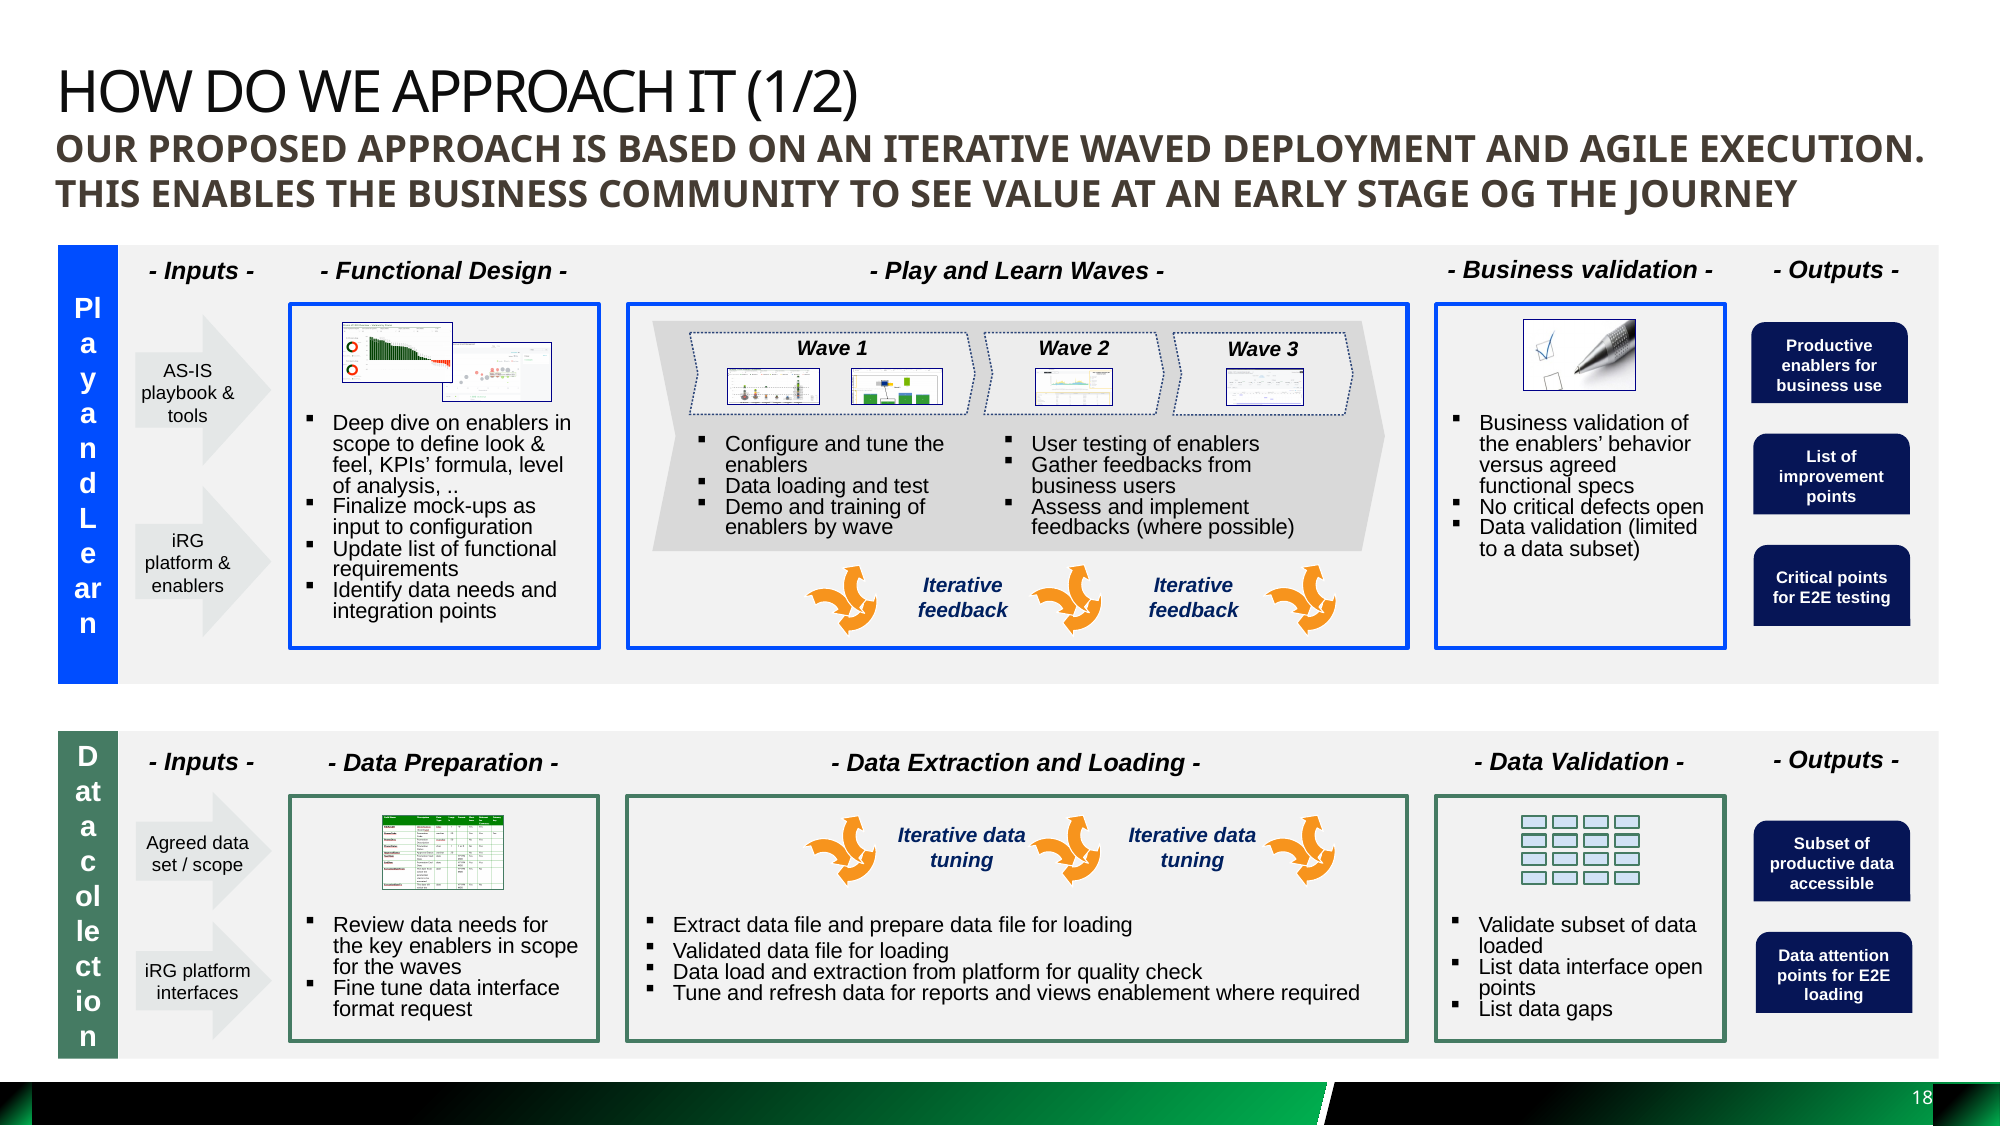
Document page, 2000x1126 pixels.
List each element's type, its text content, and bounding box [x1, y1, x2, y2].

text_box Validate subset of data loaded List data interface open points List data gaps [1435, 908, 1724, 1050]
text_box iRG platform interfaces [134, 952, 261, 1010]
title HOW DO WE APPROACH IT (1/2) [56, 54, 1944, 110]
text_box - Data Extraction and Loading - [626, 740, 1407, 783]
text_box Deep dive on enablers in scope to define look & feel, KPIs’ formula, level of analysis, .. Finalize mock-ups as input to configuration Update list of functional requirements Identify data needs and integration points [289, 406, 599, 631]
text_box - Inputs - [122, 739, 282, 782]
text_box Agreed data set / scope [134, 824, 261, 882]
text_box Business validation of the enablers’ behavior versus agreed functional specs No critical defects open Data validation (limited to a data subset) [1436, 406, 1726, 568]
picture [382, 815, 504, 890]
text_box Wave 2 [984, 332, 1164, 415]
text_box Iterative feedback [1109, 565, 1278, 628]
picture [1226, 368, 1304, 406]
text_box Iterative data tuning [1108, 816, 1277, 878]
text_box - Functional Design - [289, 248, 599, 291]
text_box Subset of productive data accessible [1753, 820, 1911, 902]
text_box - Business validation - [1436, 247, 1725, 289]
picture [851, 368, 943, 405]
text_box Iterative data tuning [877, 816, 1046, 878]
text_box Productive enablers for business use [1751, 322, 1908, 404]
text_box [118, 245, 1939, 684]
picture [342, 322, 552, 402]
text_box AS-IS playbook & tools [134, 352, 242, 432]
text_box Wave 1 [689, 332, 976, 415]
text_box - Play and Learn Waves - [627, 248, 1408, 291]
picture [727, 368, 820, 405]
text_box - Data Validation - [1435, 739, 1724, 782]
picture [1035, 368, 1113, 406]
text_box - Data Preparation - [289, 740, 598, 783]
text_box - Outputs - [1756, 738, 1917, 780]
text_box iRG platform & enablers [134, 522, 242, 602]
text_box Data collection [58, 731, 118, 1059]
text_box Review data needs for the key enablers in scope for the waves Fine tune data interface format request [289, 908, 599, 1028]
text_box Critical points for E2E testing [1753, 544, 1911, 626]
text_box List of improvement points [1753, 433, 1910, 515]
text_box Play and Learn [58, 245, 118, 684]
picture [1523, 319, 1636, 391]
text_box Iterative feedback [878, 565, 1047, 628]
text_box Extract data file and prepare data file for loading Validated data file for loading Data load and extraction from platform for quality check Tune and refresh data for reports and views enablement where required [629, 908, 1407, 1013]
text_box - Inputs - [122, 248, 282, 291]
text_box Configure and tune the enablers Data loading and test Demo and training of enablers by wave [681, 427, 967, 547]
text_box User testing of enablers Gather feedbacks from business users Assess and implement feedbacks (where possible) [988, 427, 1357, 547]
text_box OUR PROPOSED APPROACH IS BASED ON AN ITERATIVE WAVED DEPLOYMENT AND AGILE EXECUTION. THIS ENABLES THE BUSINESS COMMUNITY TO SEE VALUE AT AN EARLY STAGE OG THE JOURNEY [55, 110, 1944, 240]
text_box [118, 731, 1939, 1059]
text_box - Outputs - [1756, 247, 1917, 290]
text_box Data attention points for E2E loading [1755, 931, 1913, 1013]
text_box Wave 3 [1173, 332, 1353, 415]
